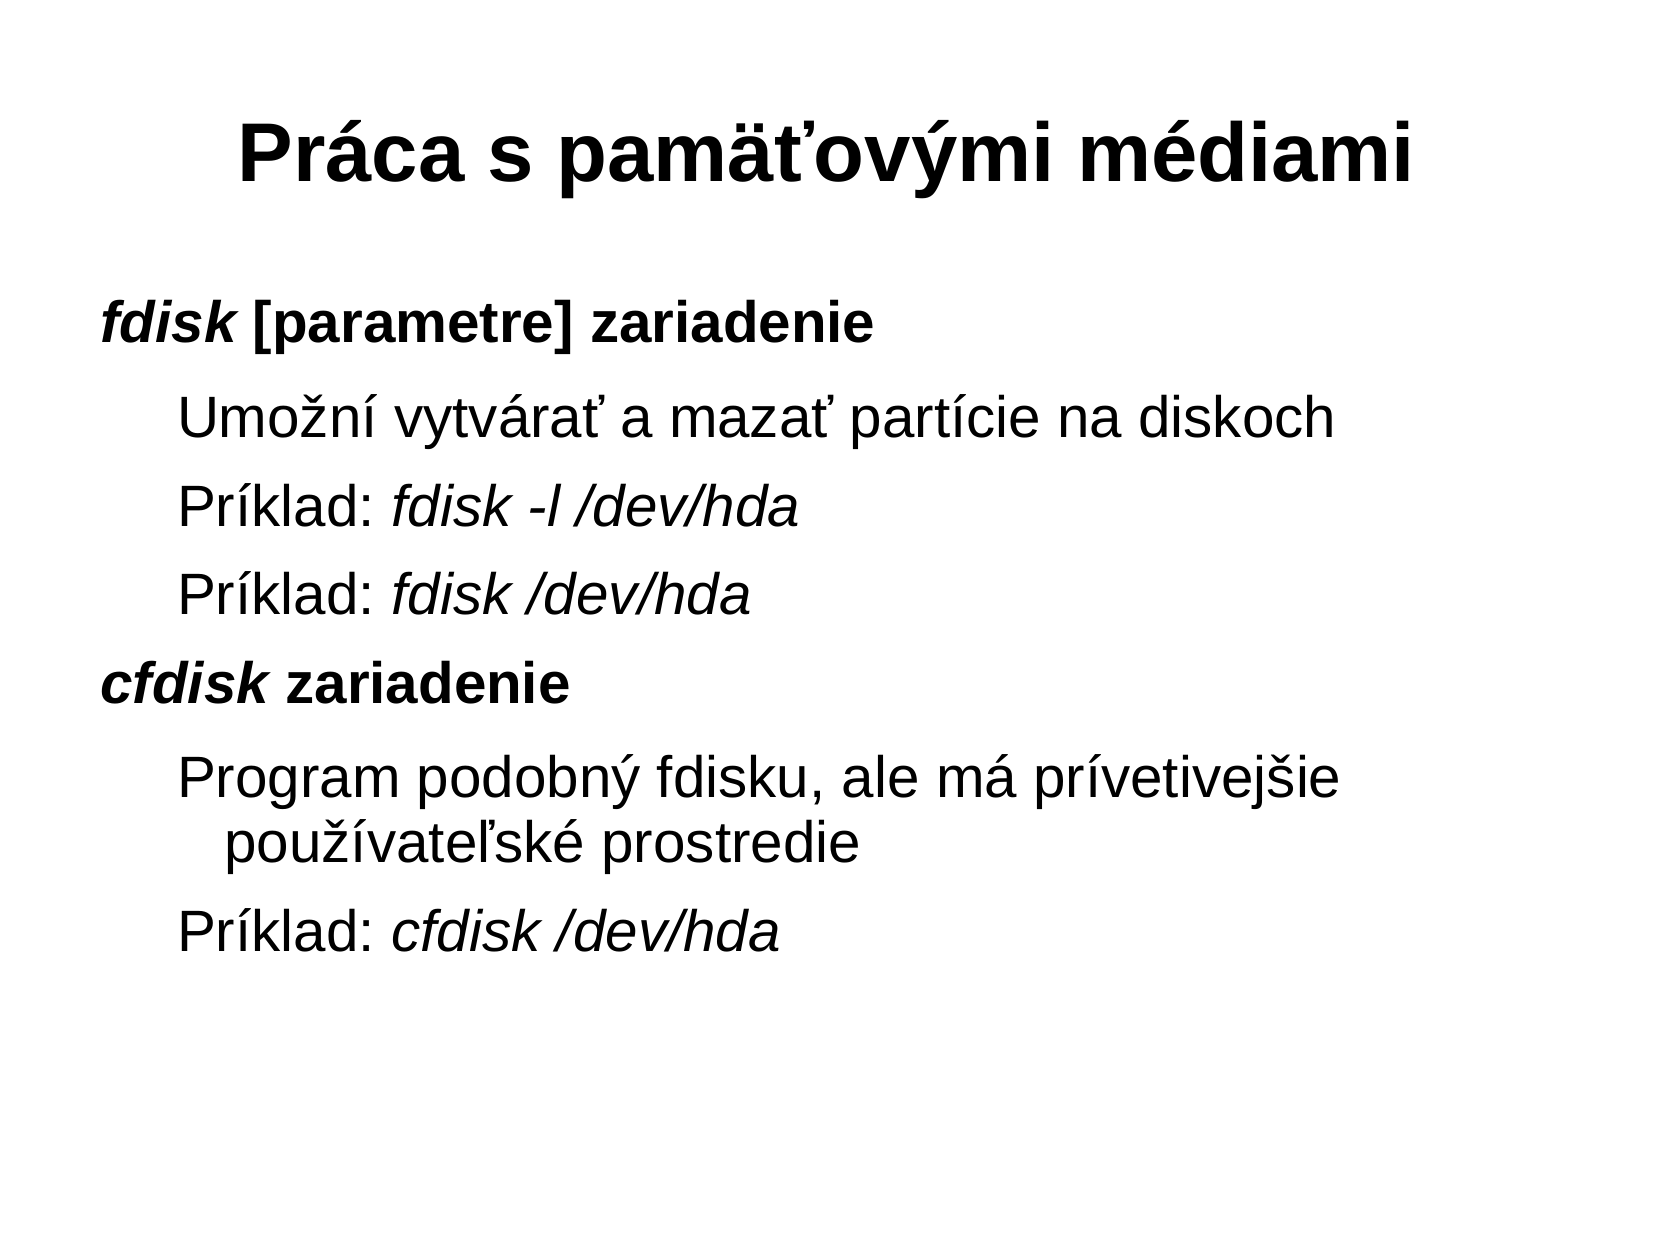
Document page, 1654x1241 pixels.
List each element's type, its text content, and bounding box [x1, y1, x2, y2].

title Práca s pamäťovými médiami [82, 49, 1571, 257]
list fdisk [parametre] zariadenie Umožní vytvárať a mazať partície na diskoch Príklad: fdisk -l /dev/hda Príklad: fdisk /dev/hda cfdisk zariadenie Program podobný fdisku, ale má prívetivejšie používateľské prostredie Príklad: cfdisk /dev/hda [82, 290, 1571, 1094]
